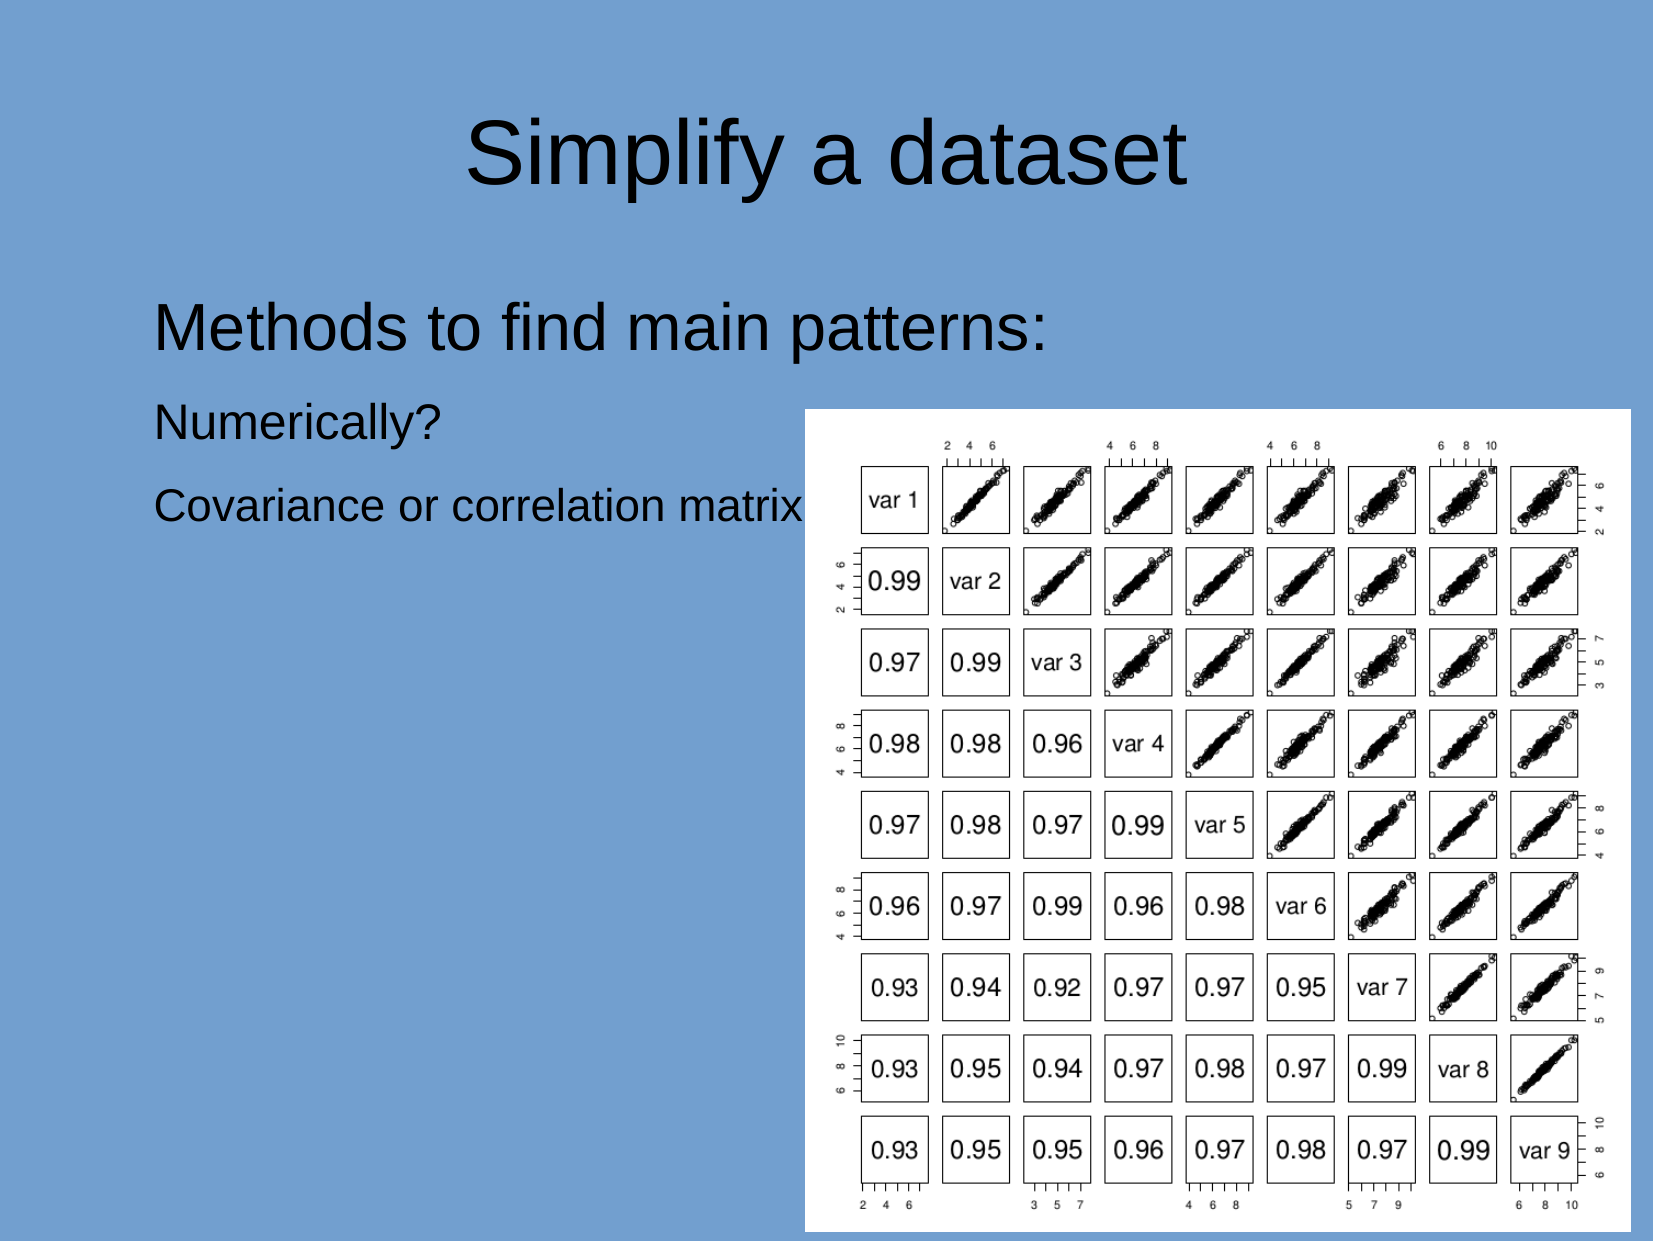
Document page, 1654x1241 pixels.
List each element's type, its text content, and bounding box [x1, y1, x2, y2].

title Simplify a dataset [82, 49, 1571, 257]
picture [805, 409, 1631, 1233]
list Methods to find main patterns: Numerically? Covariance or correlation matrix [82, 290, 1571, 1010]
